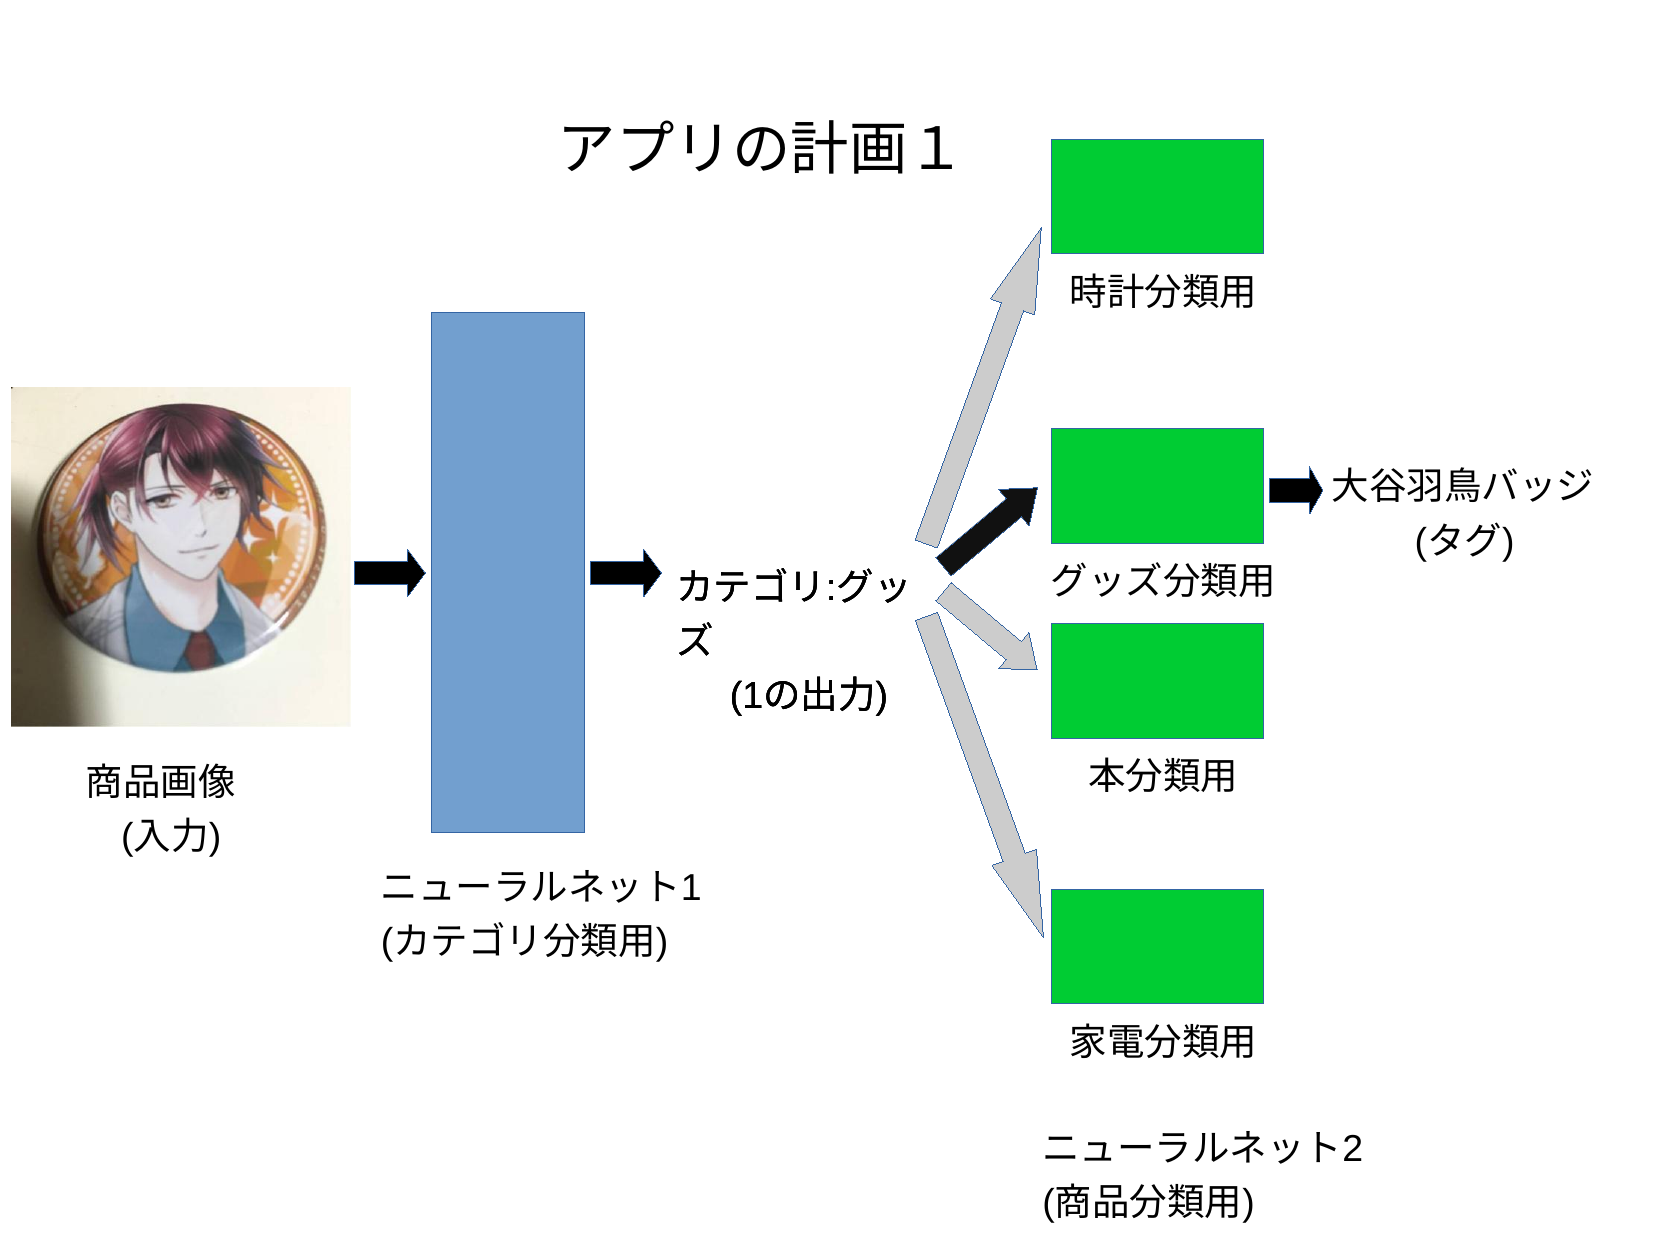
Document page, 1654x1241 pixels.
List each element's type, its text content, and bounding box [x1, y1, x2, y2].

text_box [1051, 623, 1264, 738]
text_box グッズ分類用 [1015, 543, 1312, 603]
text_box [431, 312, 585, 833]
text_box [957, 587, 1038, 670]
text_box ニューラルネット1 (カテゴリ分類用) [366, 849, 721, 987]
text_box ニューラルネット2 (商品分類用) [1027, 1110, 1382, 1241]
text_box [1023, 227, 1042, 253]
text_box [354, 549, 426, 597]
text_box 時計分類用 [1015, 253, 1312, 314]
picture [11, 387, 351, 727]
text_box [915, 264, 1023, 548]
text_box [1051, 889, 1264, 1003]
text_box 本分類用 [1015, 738, 1312, 798]
text_box [1269, 466, 1316, 514]
text_box [1051, 428, 1264, 543]
text_box アプリの計画１ [70, 94, 1453, 168]
text_box 家電分類用 [1015, 1003, 1312, 1064]
text_box カテゴリ:グッズ (1の出力) [661, 549, 957, 649]
text_box [590, 549, 661, 597]
text_box 大谷羽鳥バッジ (タグ) [1316, 448, 1613, 544]
text_box [1051, 139, 1264, 253]
text_box [946, 487, 1038, 571]
text_box 商品画像 (入力) [70, 744, 272, 840]
text_box [925, 649, 1044, 938]
